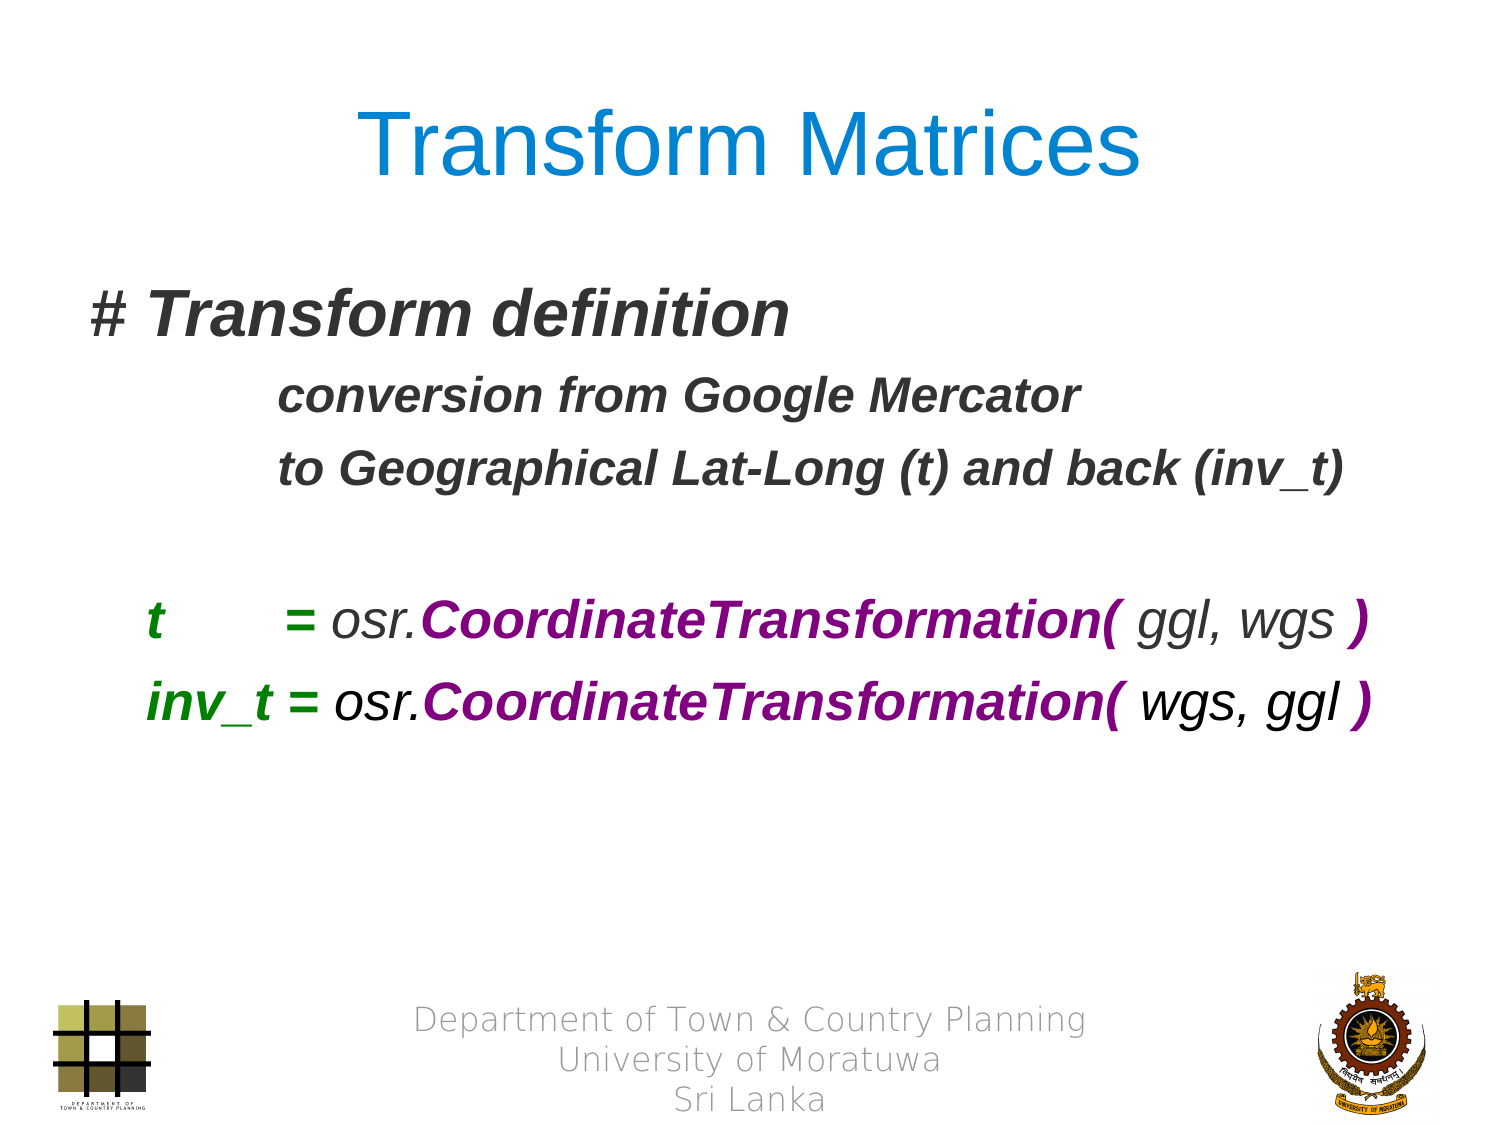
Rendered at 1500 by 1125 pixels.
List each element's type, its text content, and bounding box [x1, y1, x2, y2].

title Transform Matrices [75, 45, 1426, 233]
picture [1312, 966, 1435, 1125]
list # Transform definition conversion from Google Mercator to Geographical Lat-Long (t) and back (inv_t) t = osr.CoordinateTransformation( ggl, wgs ) inv_t = osr.CoordinateTransformation( wgs, ggl ) [75, 262, 1426, 916]
picture [53, 1000, 151, 1110]
